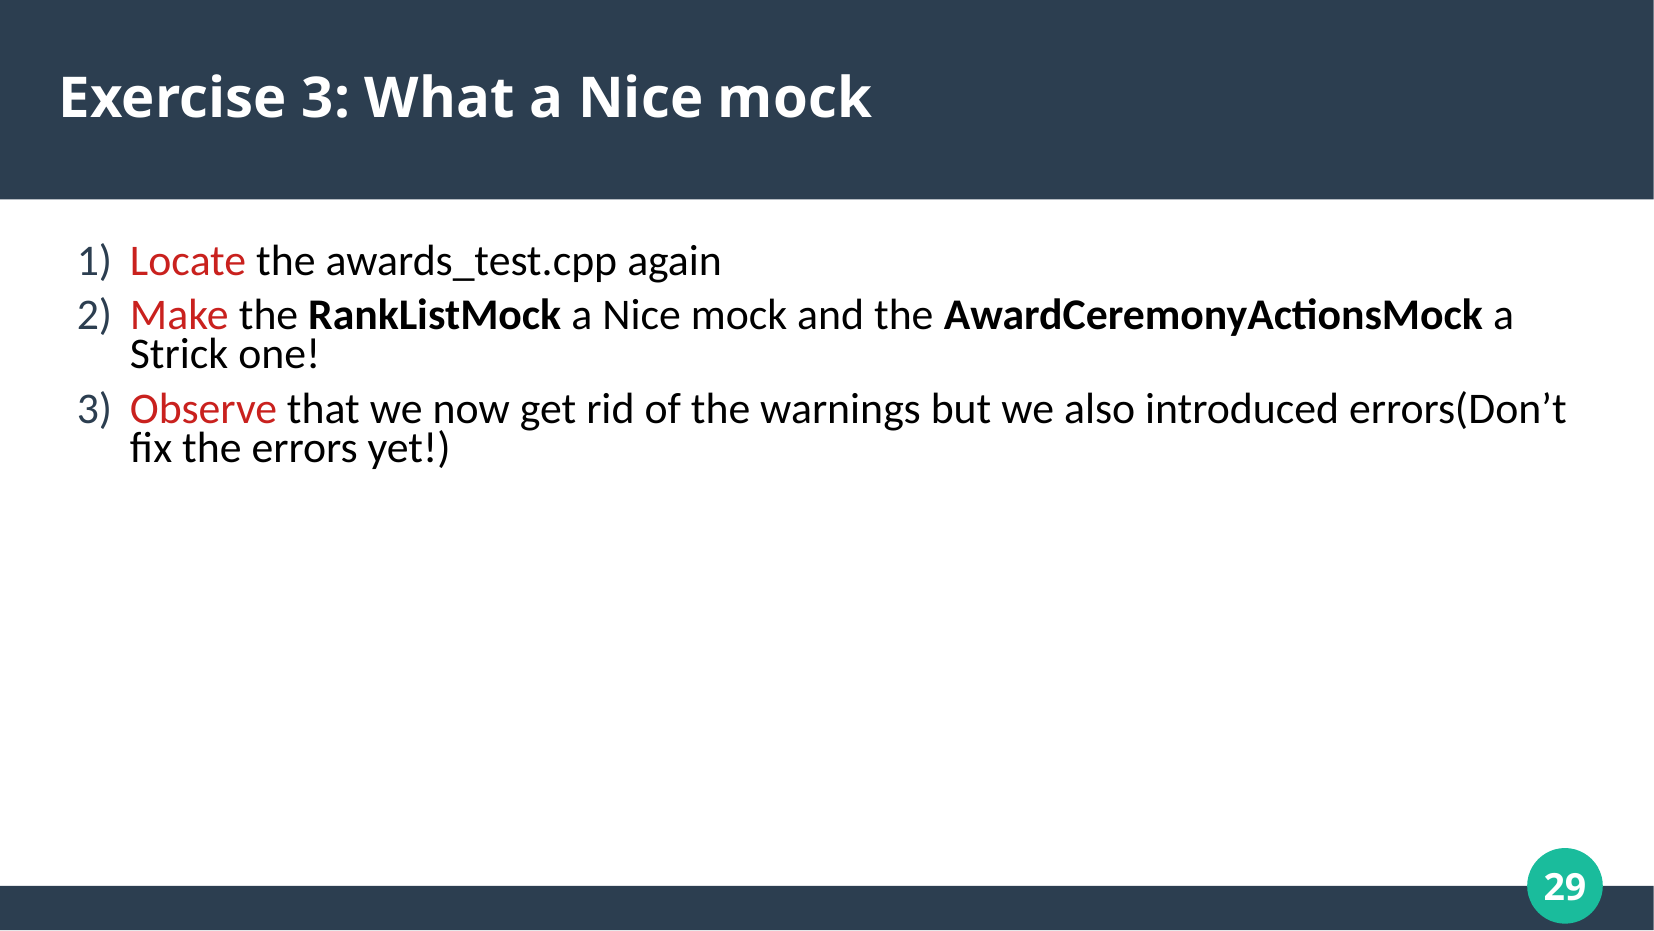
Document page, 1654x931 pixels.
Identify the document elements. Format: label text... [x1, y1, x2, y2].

list Locate the awards_test.cpp again Make the RankListMock a Nice mock and the AwardCeremonyActionsMock a Strick one! Observe that we now get rid of the warnings but we also introduced errors(Don’t fix the errors yet!) [59, 243, 1595, 864]
title Exercise 3: What a Nice mock [59, 37, 1595, 155]
